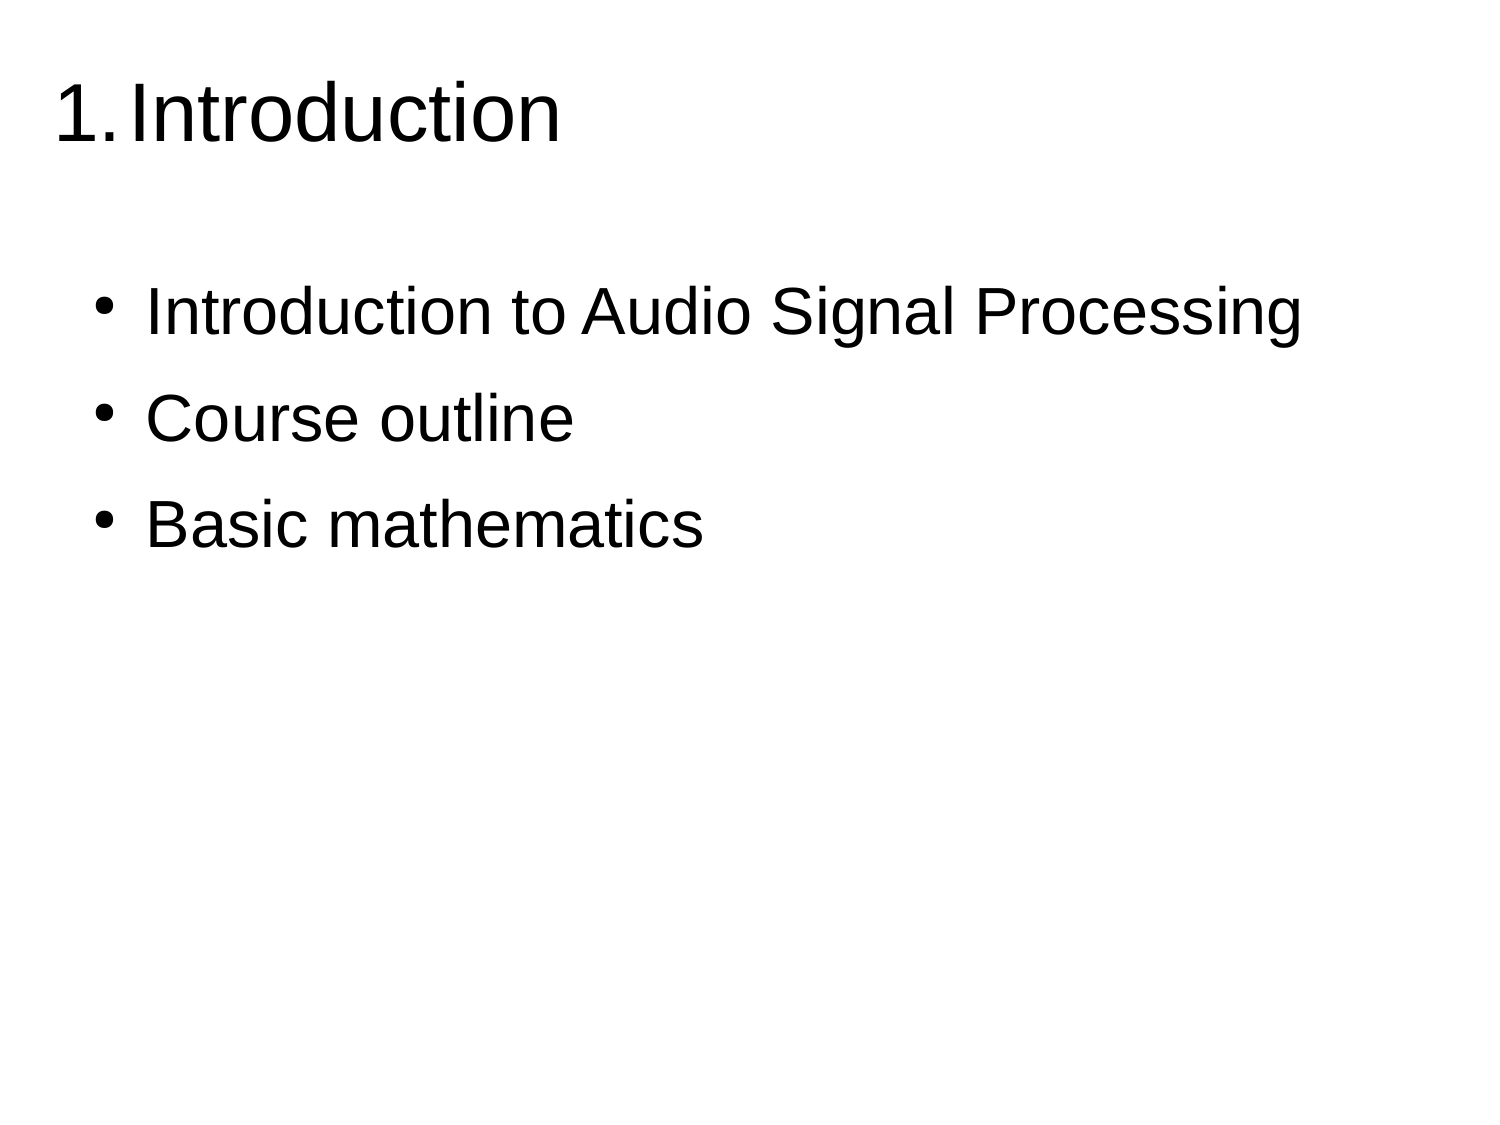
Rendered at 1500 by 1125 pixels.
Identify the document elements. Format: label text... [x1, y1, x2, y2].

title 1. Introduction [53, 18, 1403, 207]
list Introduction to Audio Signal Processing Course outline Basic mathematics [75, 263, 1425, 1006]
